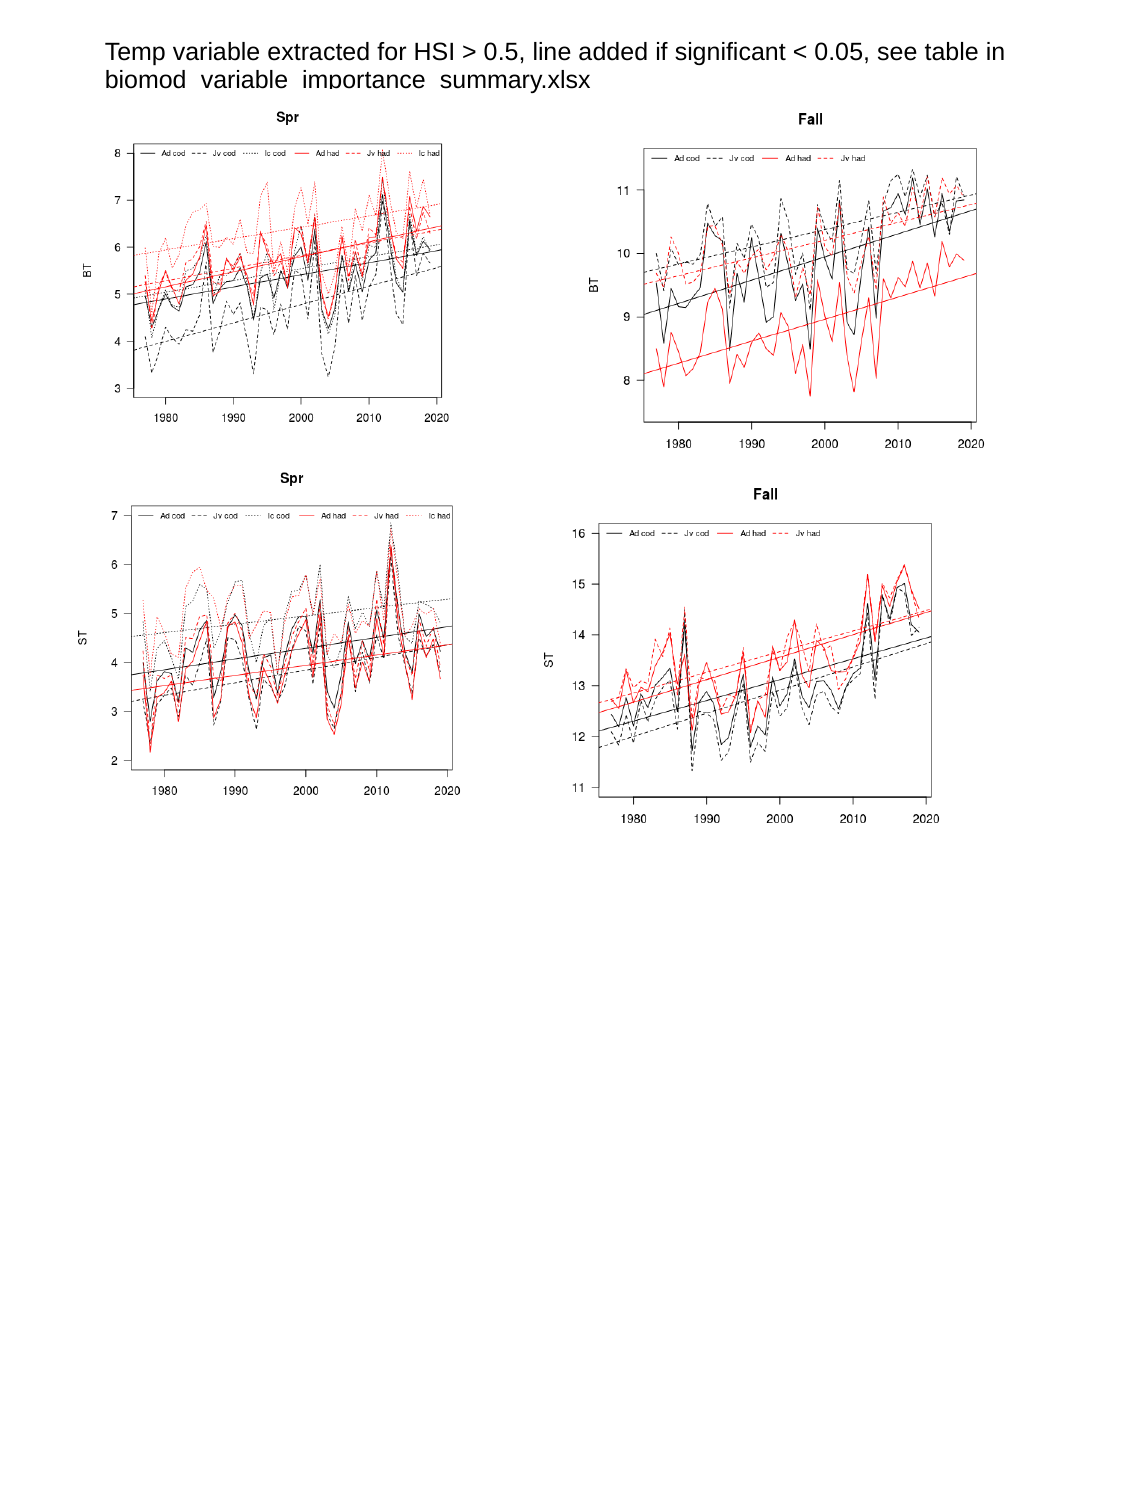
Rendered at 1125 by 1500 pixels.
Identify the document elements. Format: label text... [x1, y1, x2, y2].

picture [74, 89, 481, 840]
picture [540, 89, 1006, 870]
text_box Temp variable extracted for HSI > 0.5, line added if significant < 0.05, see table in biomod_variable_importance_summary.xlsx [90, 29, 1051, 213]
